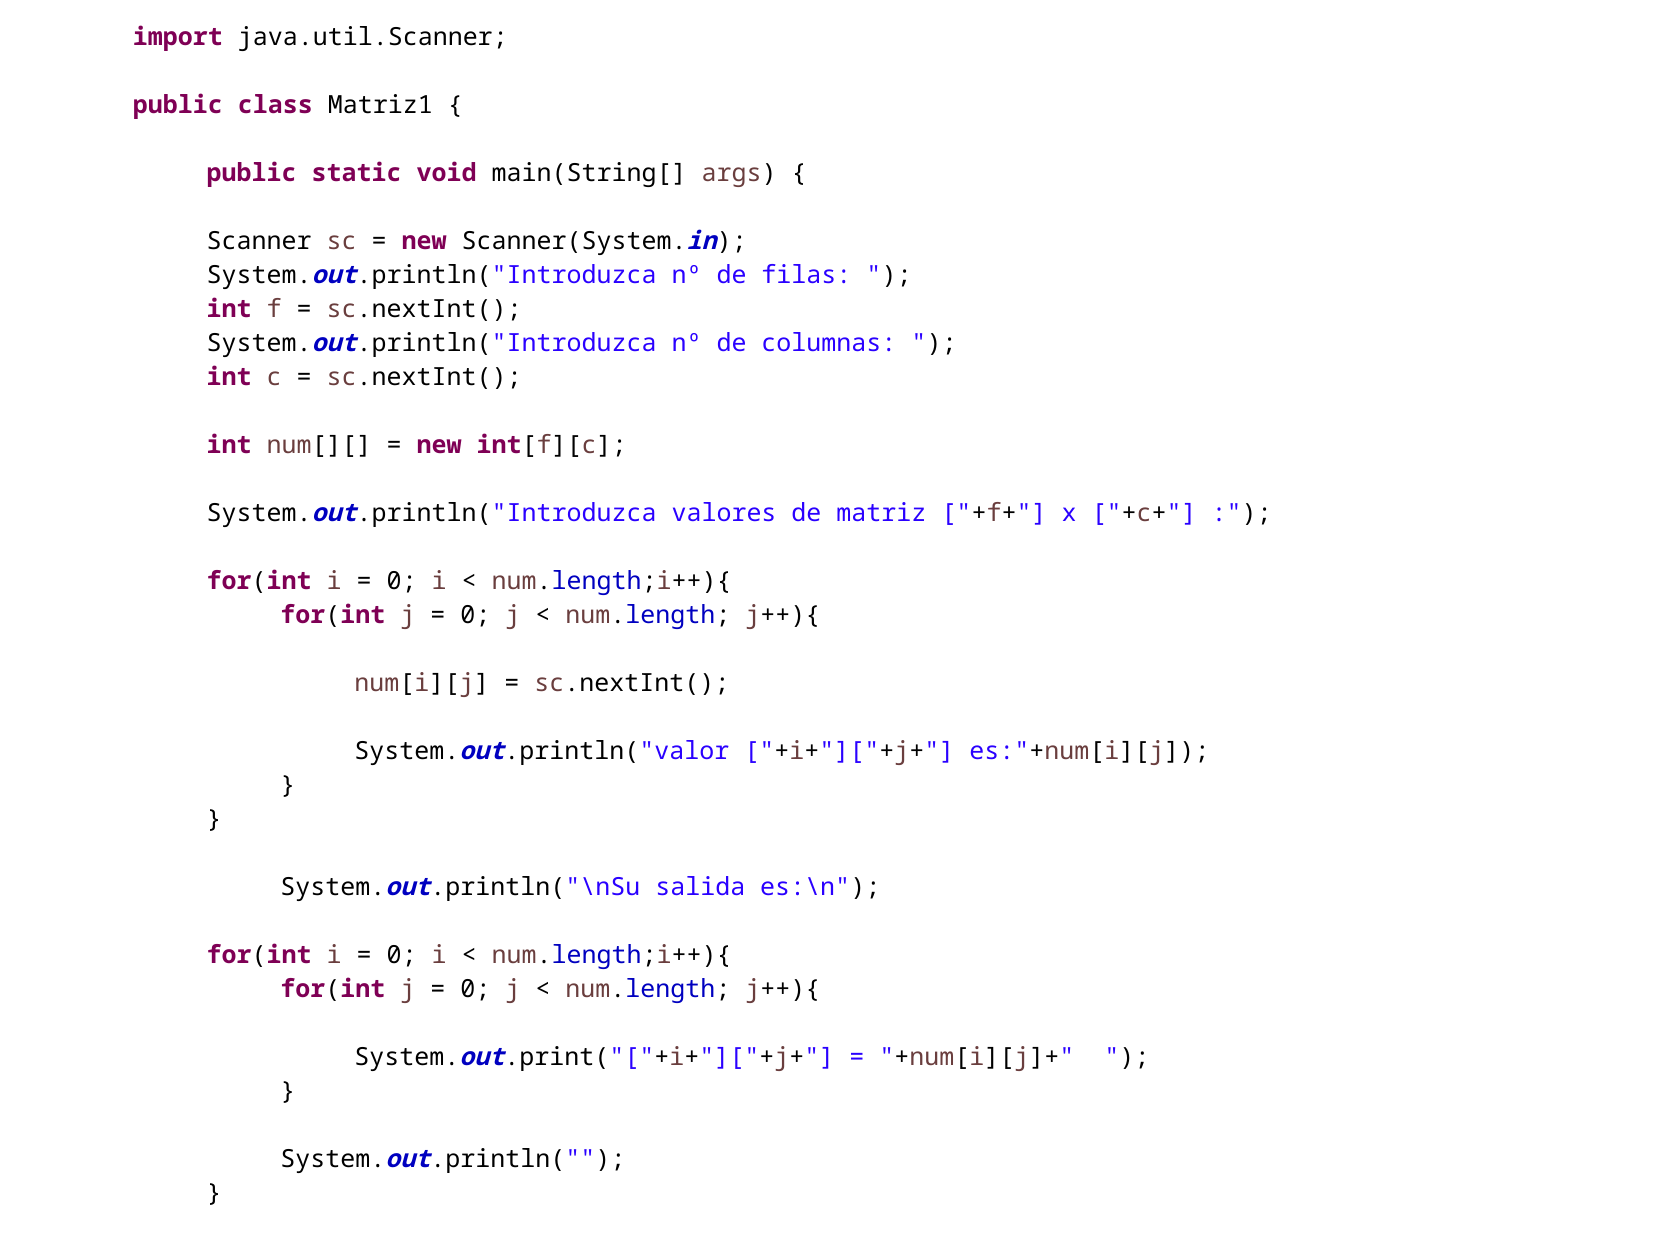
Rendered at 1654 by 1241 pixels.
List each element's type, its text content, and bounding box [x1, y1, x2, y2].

text_box import java.util.Scanner; public class Matriz1 { public static void main(String[] args) { Scanner sc = new Scanner(System.in); System.out.println("Introduzca nº de filas: "); int f = sc.nextInt(); System.out.println("Introduzca nº de columnas: "); int c = sc.nextInt(); int num[][] = new int[f][c]; System.out.println("Introduzca valores de matriz ["+f+"] x ["+c+"] :"); for(int i = 0; i < num.length;i++){ for(int j = 0; j < num.length; j++){ num[i][j] = sc.nextInt(); System.out.println("valor ["+i+"]["+j+"] es:"+num[i][j]); } } System.out.println("\nSu salida es:\n"); for(int i = 0; i < num.length;i++){ for(int j = 0; j < num.length; j++){ System.out.print("["+i+"]["+j+"] = "+num[i][j]+" "); } System.out.println(""); } sc.close(); } } [118, 10, 1477, 1225]
